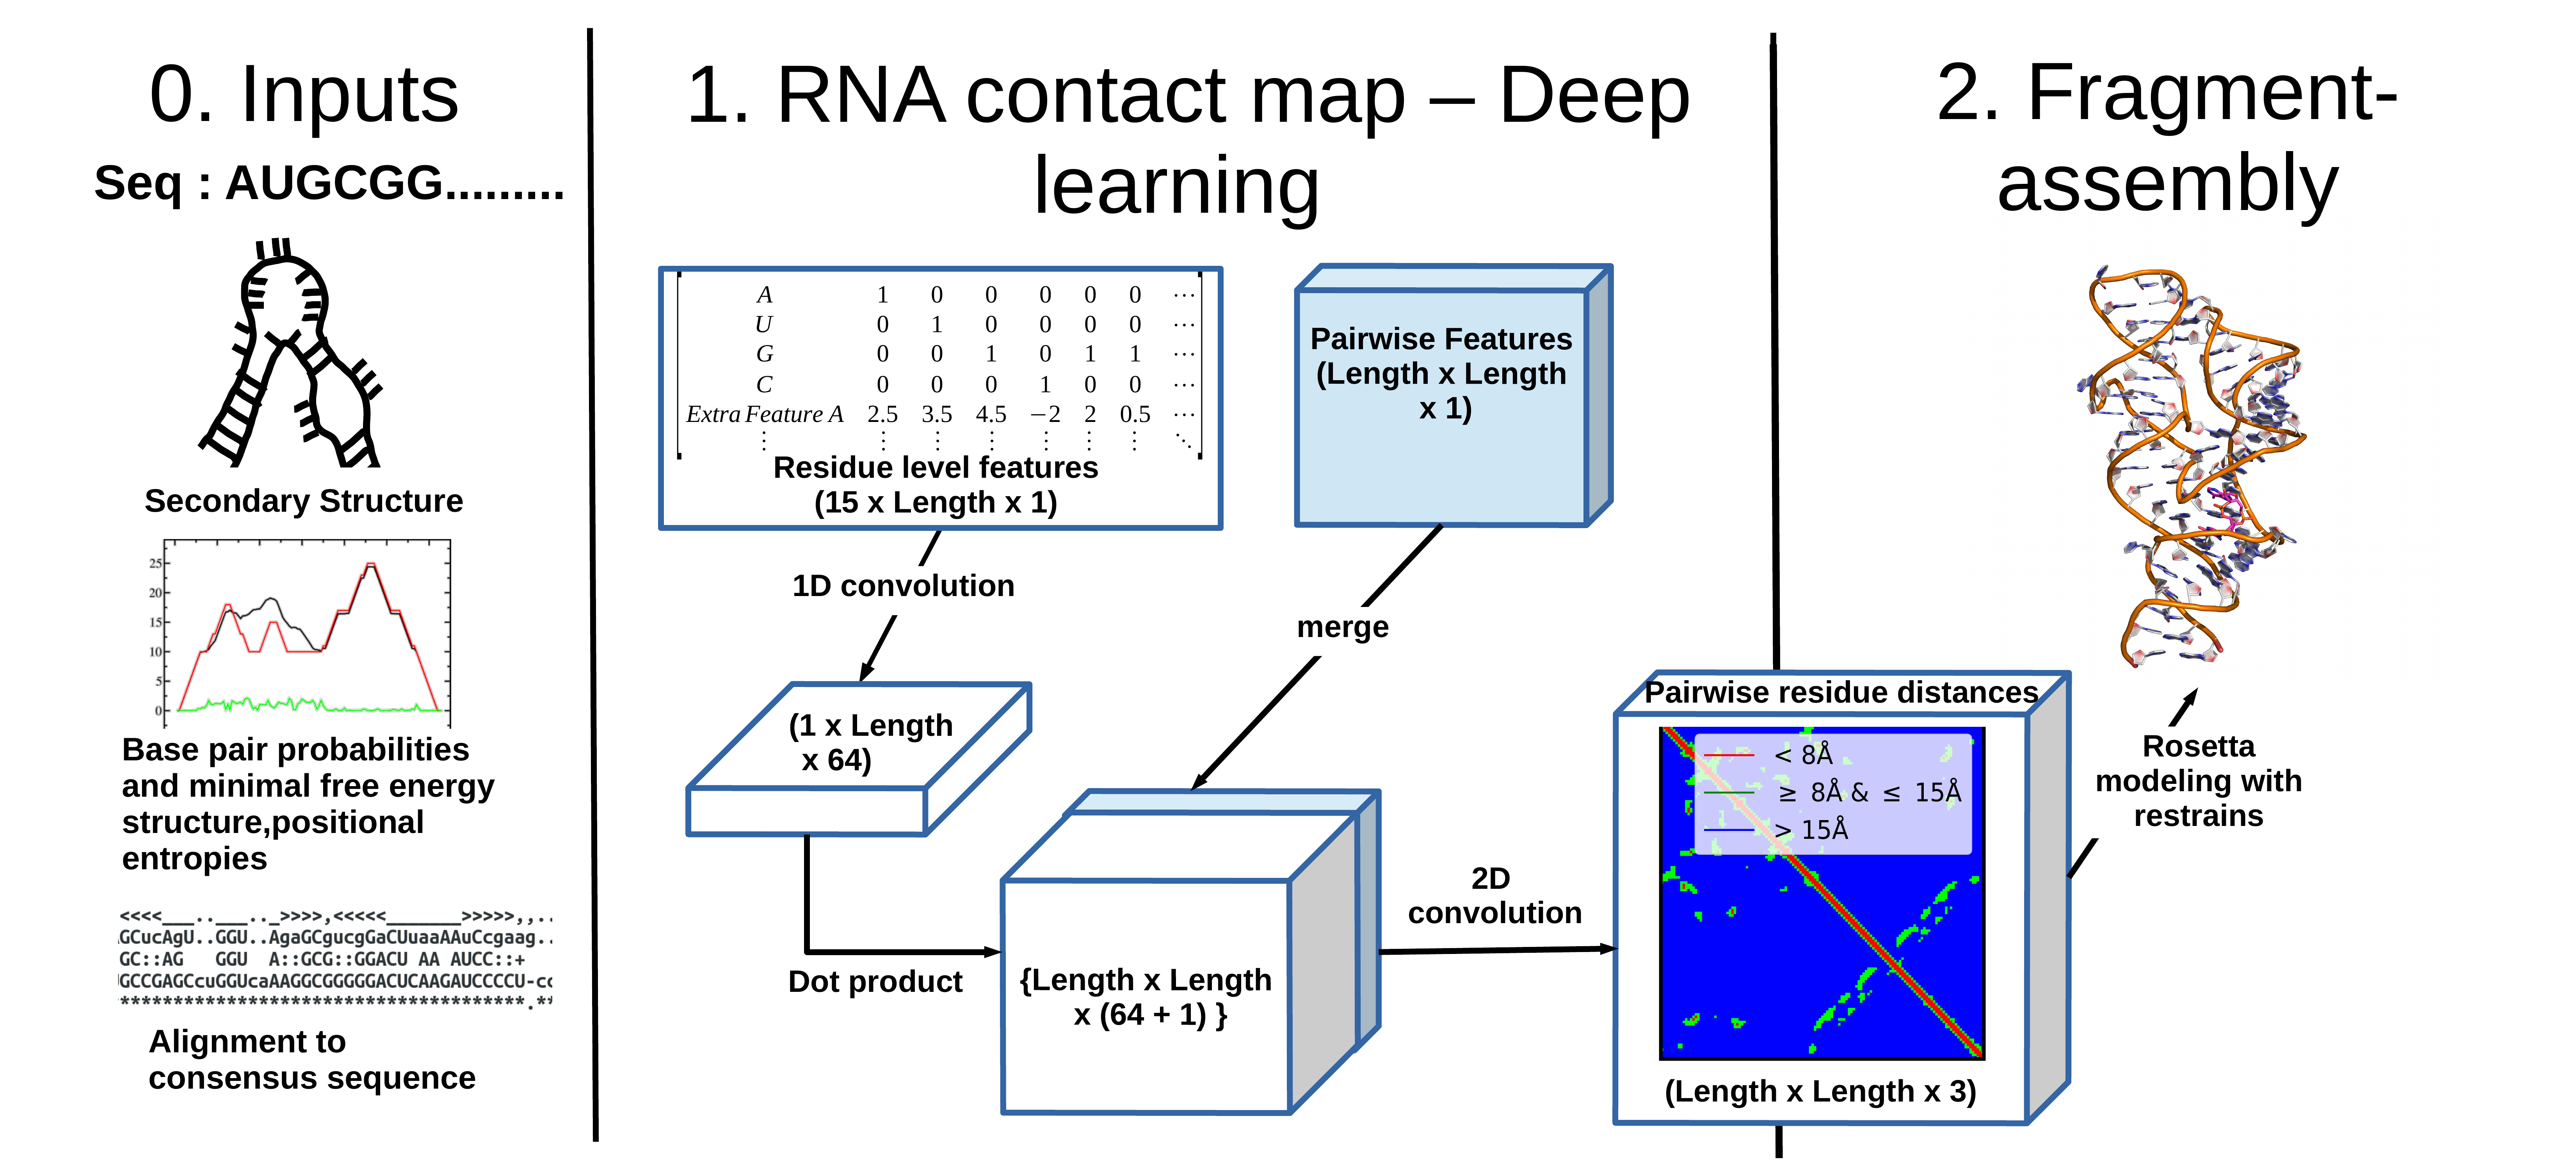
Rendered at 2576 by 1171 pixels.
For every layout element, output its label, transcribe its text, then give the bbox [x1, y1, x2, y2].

text_box 1D convolution [787, 566, 1060, 615]
title Secondary Structure [144, 467, 482, 534]
picture [1651, 727, 1993, 1068]
text_box {Length x Length x (64 + 1) } [1002, 881, 1290, 1113]
text_box [1353, 791, 1379, 1051]
picture [149, 539, 451, 729]
text_box merge [1207, 607, 1480, 656]
picture [1955, 234, 2442, 687]
picture [118, 891, 552, 1023]
text_box Dot product [777, 962, 975, 1049]
text_box (1 x Length x 64) [688, 788, 925, 835]
text_box Residue level features (15 x Length x 1) [661, 269, 1221, 528]
text_box Pairwise Features (Length x Length x 1) [1297, 290, 1586, 525]
title 2. Fragment- assembly [1788, 39, 2548, 234]
title Alignment to consensus sequence [148, 1023, 511, 1101]
title Base pair probabilities and minimal free energy structure,positional entropies [121, 729, 520, 879]
text_box Pairwise residue distances [1608, 672, 2077, 722]
text_box Rosetta modeling with restrains [2081, 726, 2317, 838]
text_box (Length x Length x 3) [1615, 722, 2027, 1123]
title 0. Inputs [42, 28, 567, 157]
text_box Seq : AUGCGG......... [88, 152, 595, 214]
text_box 2D convolution [1397, 858, 1594, 946]
title 1. RNA contact map – Deep learning [619, 39, 1759, 240]
